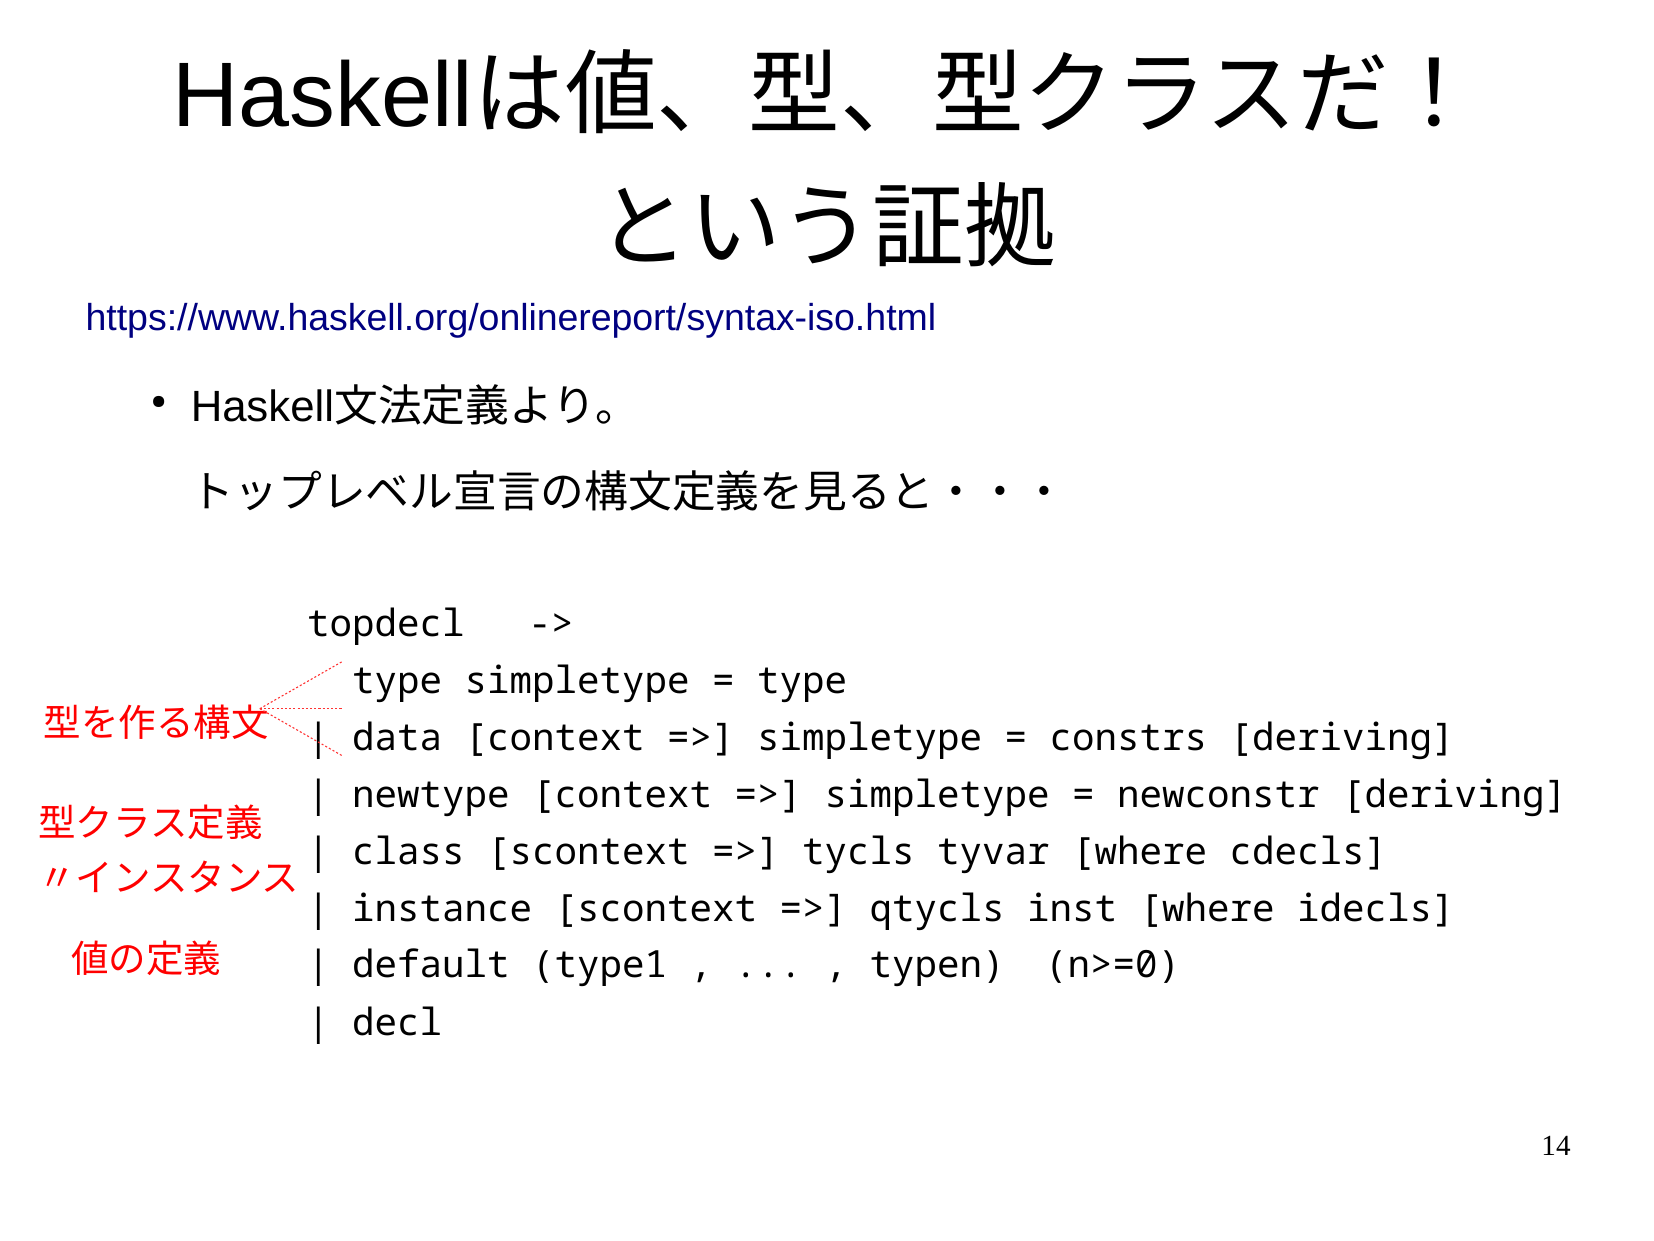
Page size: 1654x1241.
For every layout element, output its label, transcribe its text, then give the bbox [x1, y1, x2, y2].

text_box 型を作る構文 [28, 685, 284, 738]
text_box 値の定義 [56, 921, 237, 975]
list topdecl -> type simpletype = type | data [context =>] simpletype = constrs [deriving] | newtype [context =>] simpletype = newconstr [deriving] | class [scontext =>] tycls tyvar [where cdecls] | instance [scontext =>] qtycls inst [where idecls] | default (type1 , ... , typen) (n>=0) | decl [307, 596, 1589, 1193]
text_box https://www.haskell.org/onlinereport/syntax-iso.html [70, 289, 949, 384]
text_box Haskell文法定義より。 トップレベル宣言の構文定義を見ると・・・ [137, 370, 1477, 520]
title Haskellは値、型、型クラスだ！ という証拠 [82, 49, 1571, 257]
text_box 型クラス定義 〃インスタンス [23, 786, 319, 915]
